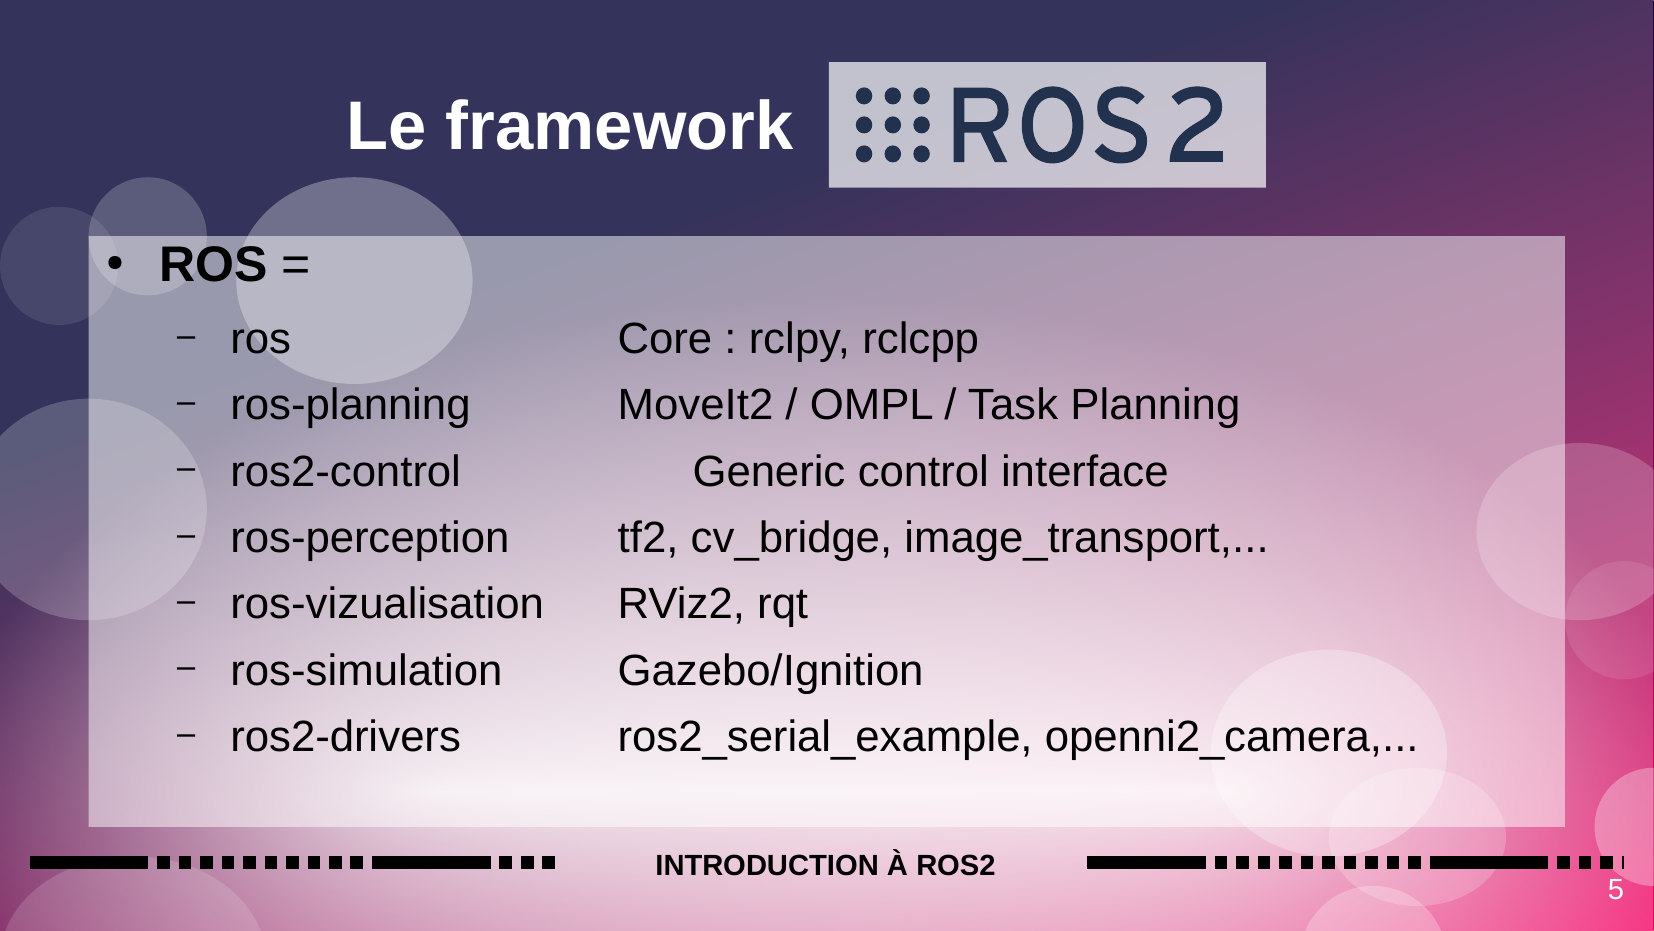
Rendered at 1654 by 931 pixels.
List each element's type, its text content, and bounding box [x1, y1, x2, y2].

list ROS = ros Core : rclpy, rclcpp ros-planning MoveIt2 / OMPL / Task Planning ros2-control Generic control interface ros-perception tf2, cv_bridge, image_transport,... ros-vizualisation RViz2, rqt ros-simulation Gazebo/Ignition ros2-drivers ros2_serial_example, openni2_camera,... [88, 236, 1565, 827]
picture [828, 62, 1266, 188]
title Le framework [88, 44, 1565, 207]
